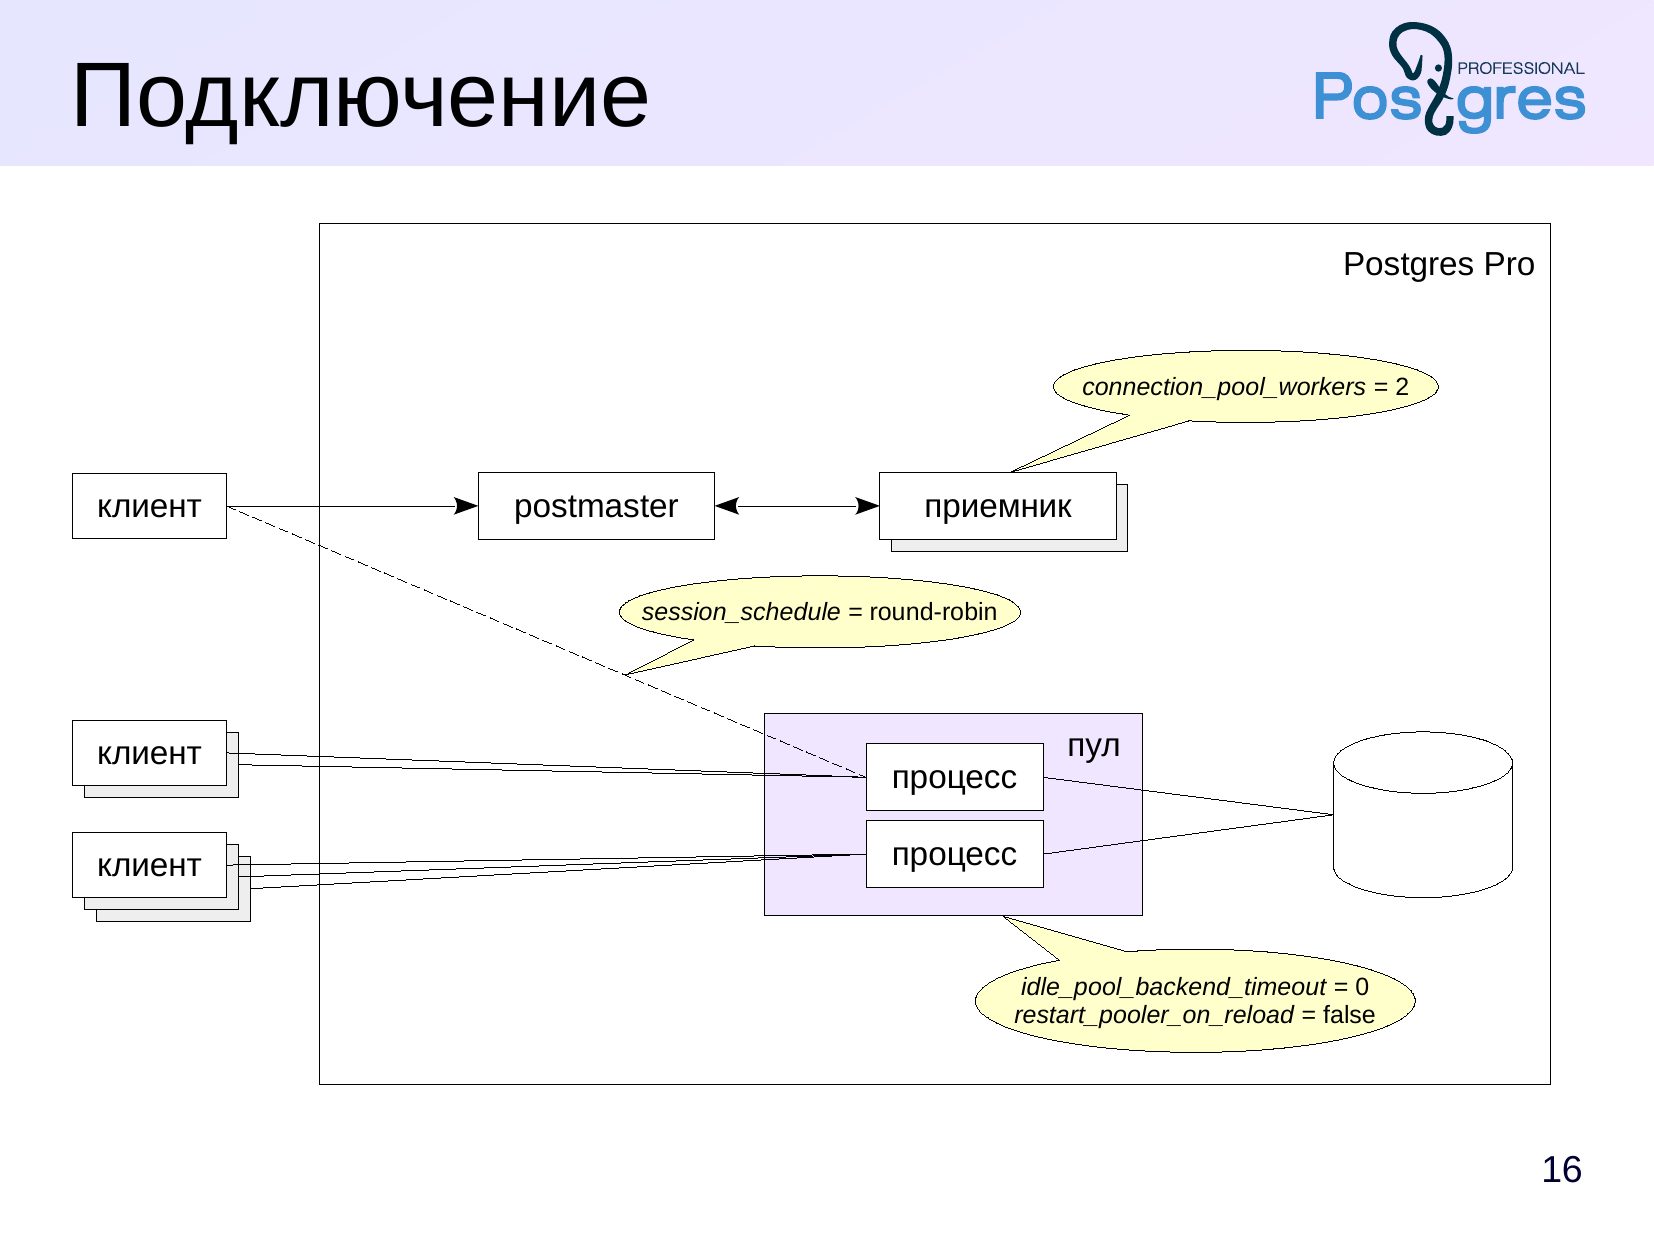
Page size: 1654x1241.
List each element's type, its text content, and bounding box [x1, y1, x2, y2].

text_box [1333, 765, 1513, 898]
text_box connection_pool_workers = 2 [1009, 350, 1439, 473]
title Подключение [70, 43, 1241, 147]
text_box клиент [72, 720, 227, 786]
text_box клиент [72, 832, 227, 898]
text_box пул [1052, 718, 1136, 771]
text_box процесс [866, 820, 1044, 888]
text_box приемник [879, 472, 1117, 540]
text_box [891, 484, 1128, 552]
text_box [764, 713, 1143, 916]
text_box процесс [866, 743, 1044, 811]
text_box клиент [72, 473, 227, 539]
text_box session_schedule = round-robin [619, 575, 1021, 675]
text_box Postgres Pro [319, 223, 1551, 1085]
text_box postmaster [478, 472, 715, 540]
text_box [84, 732, 239, 798]
text_box idle_pool_backend_timeout = 0 restart_pooler_on_reload = false [975, 916, 1416, 1053]
text_box [84, 844, 251, 922]
